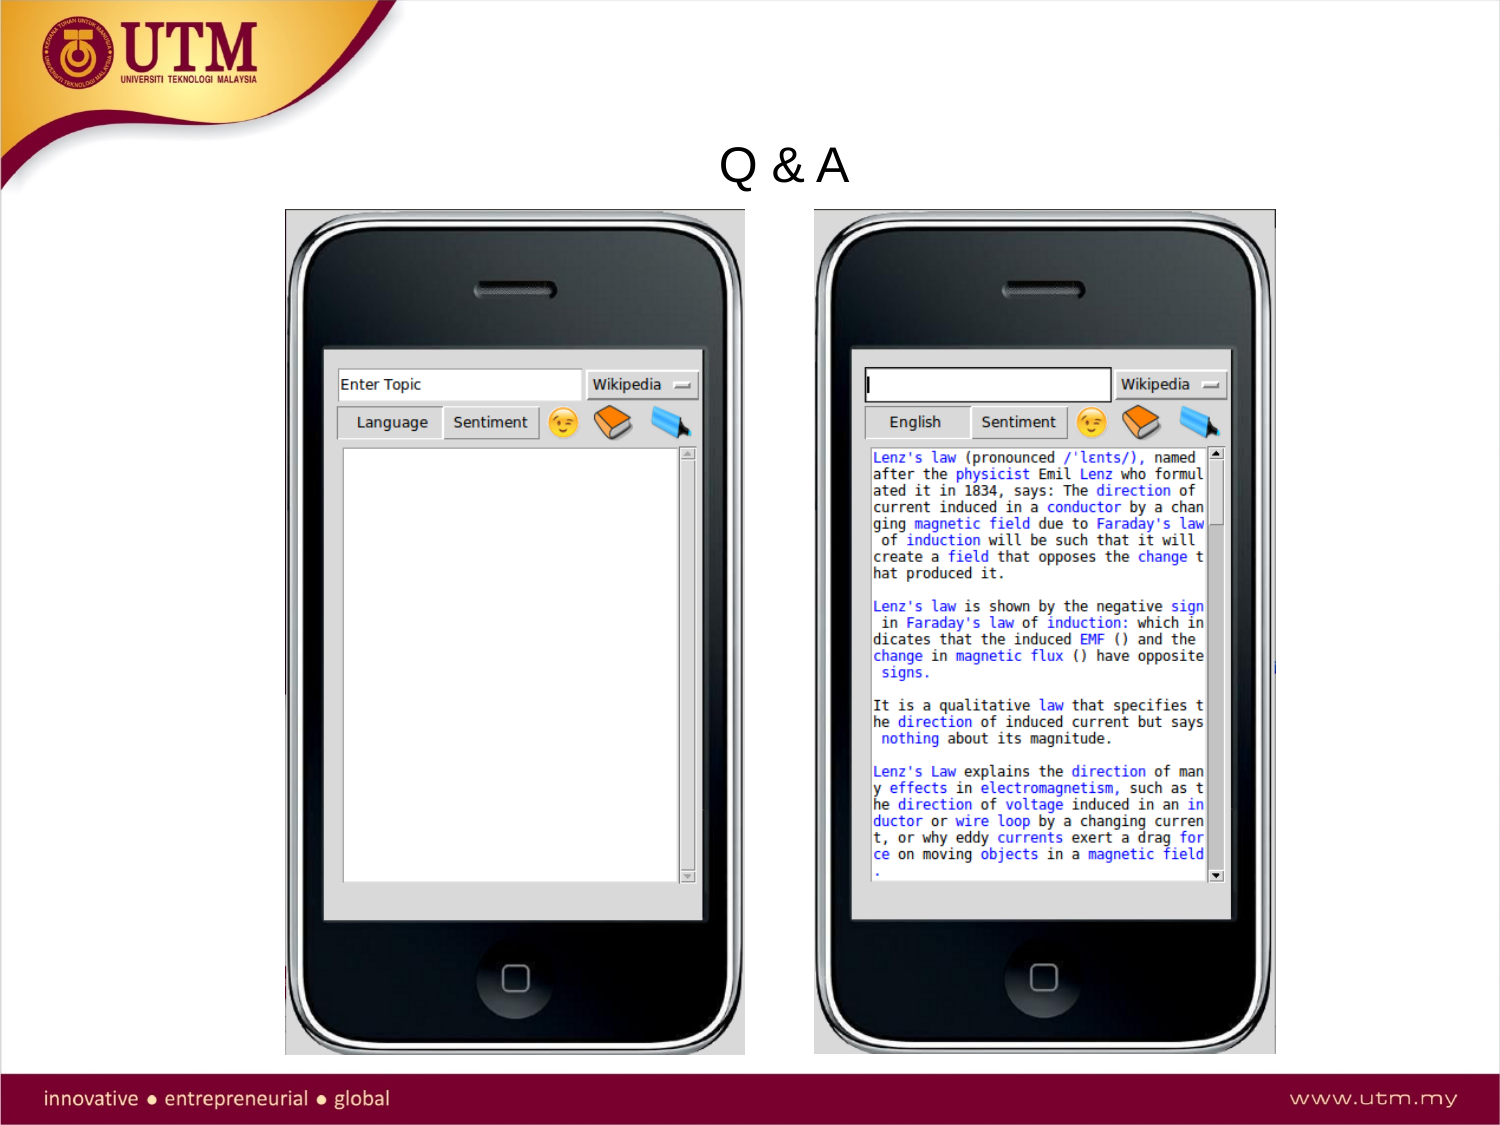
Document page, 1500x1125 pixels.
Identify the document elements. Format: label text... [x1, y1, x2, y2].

picture [0, 0, 1500, 1125]
text_box Q & A [704, 130, 876, 211]
